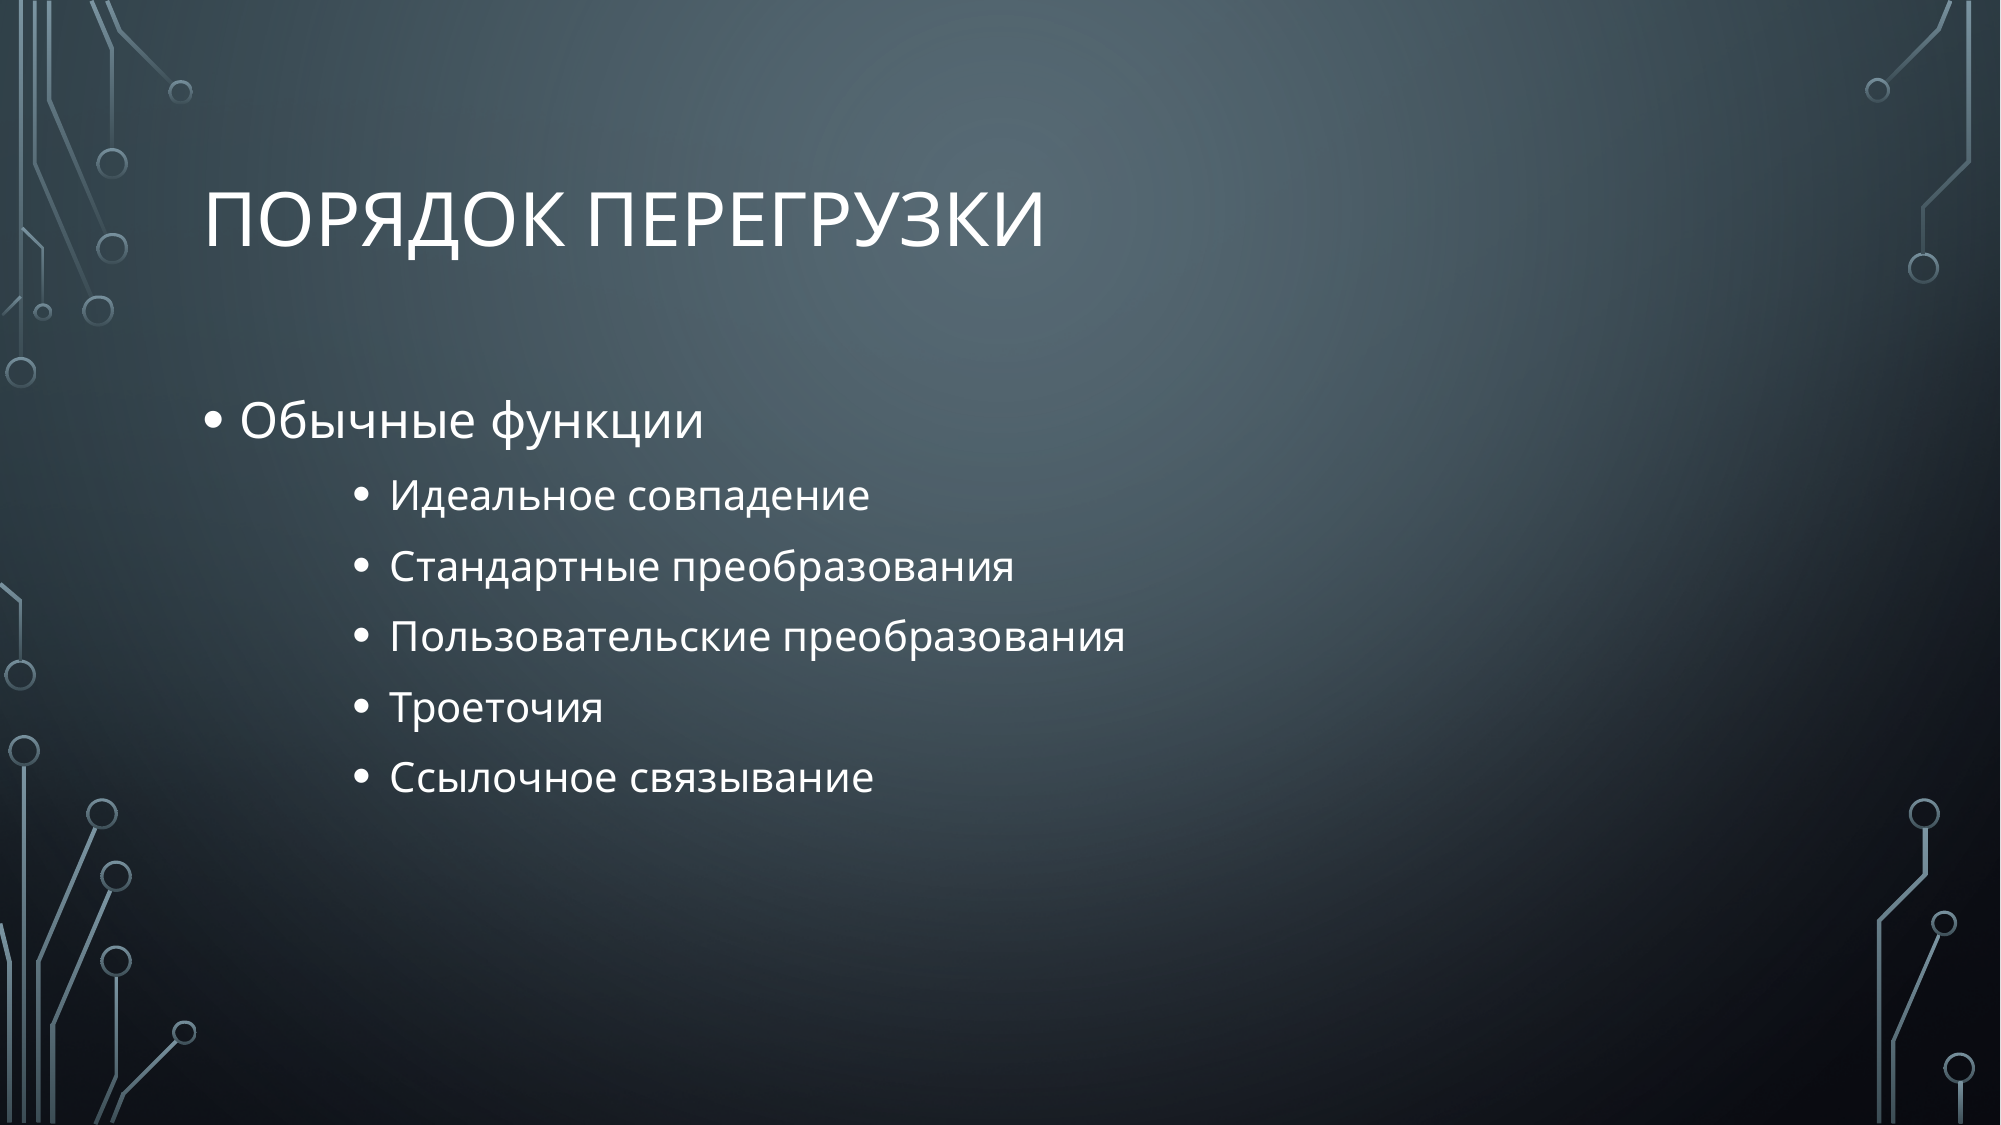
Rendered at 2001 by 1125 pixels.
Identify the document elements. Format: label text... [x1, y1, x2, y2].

title Порядок перегрузки [187, 101, 1813, 344]
list Обычные функции Идеальное совпадение Стандартные преобразования Пользовательские преобразования Троеточия Ссылочное связывание [187, 369, 1813, 951]
